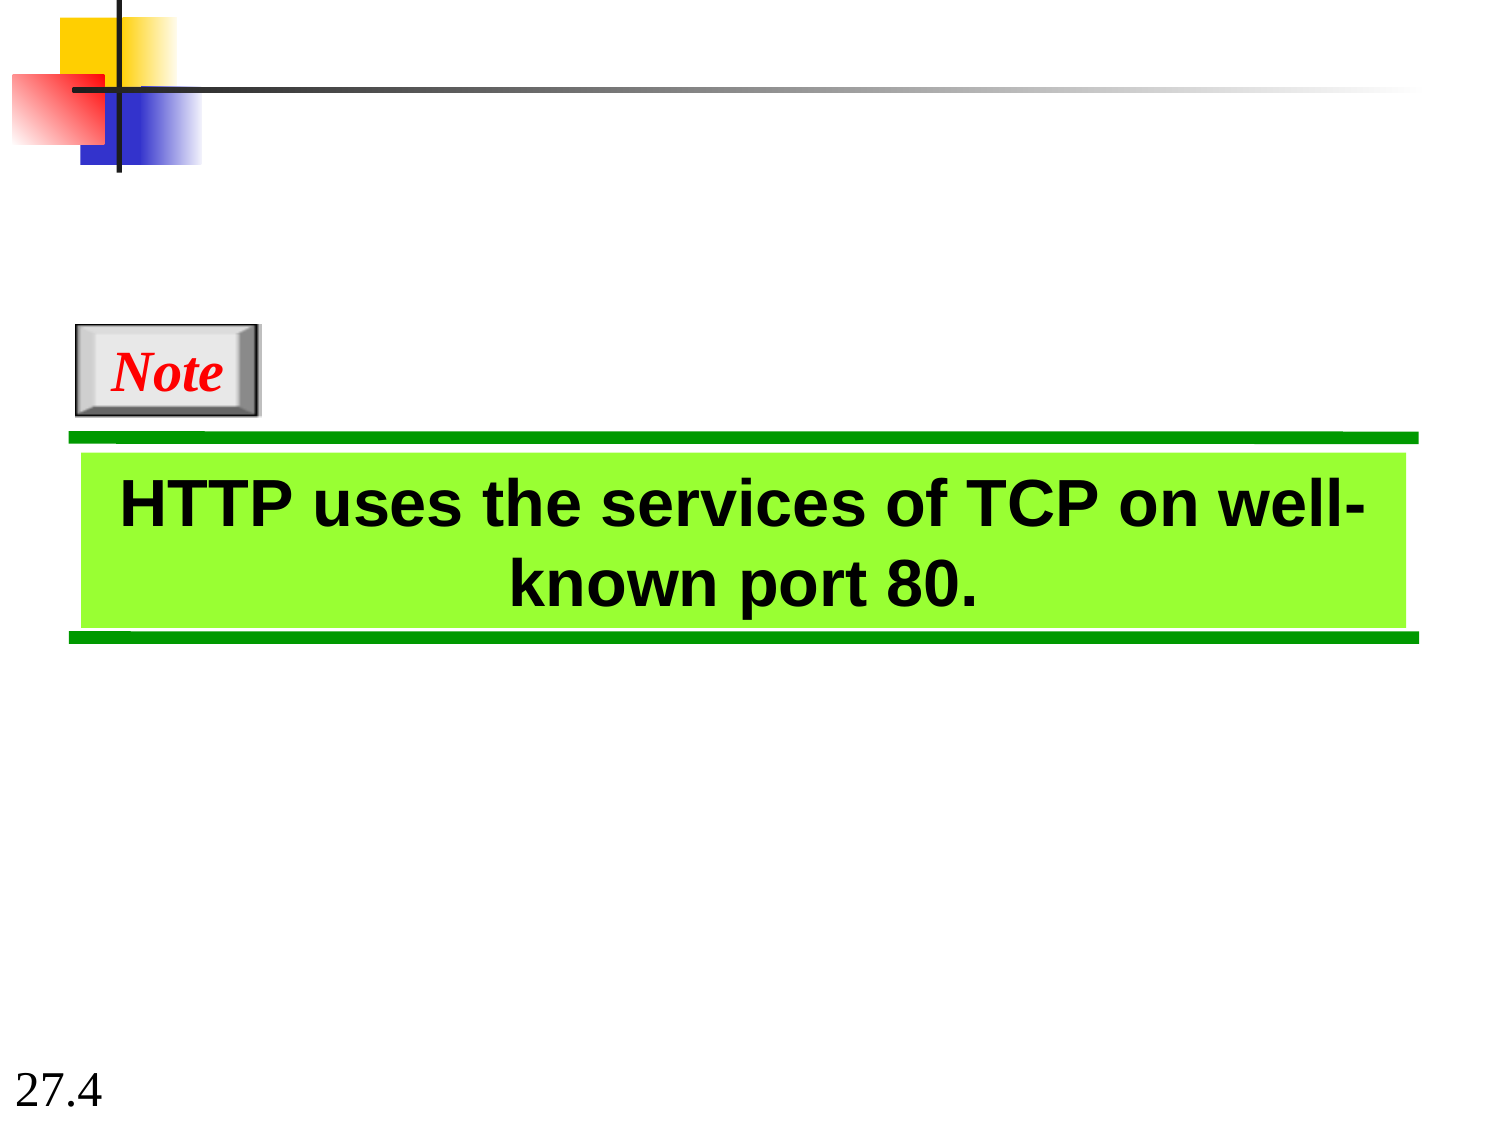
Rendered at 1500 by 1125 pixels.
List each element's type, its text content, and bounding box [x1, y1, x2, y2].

text_box HTTP uses the services of TCP on well-known port 80. [81, 452, 1407, 628]
text_box Note [96, 324, 240, 411]
picture [75, 324, 262, 418]
text_box [12, 0, 1423, 173]
